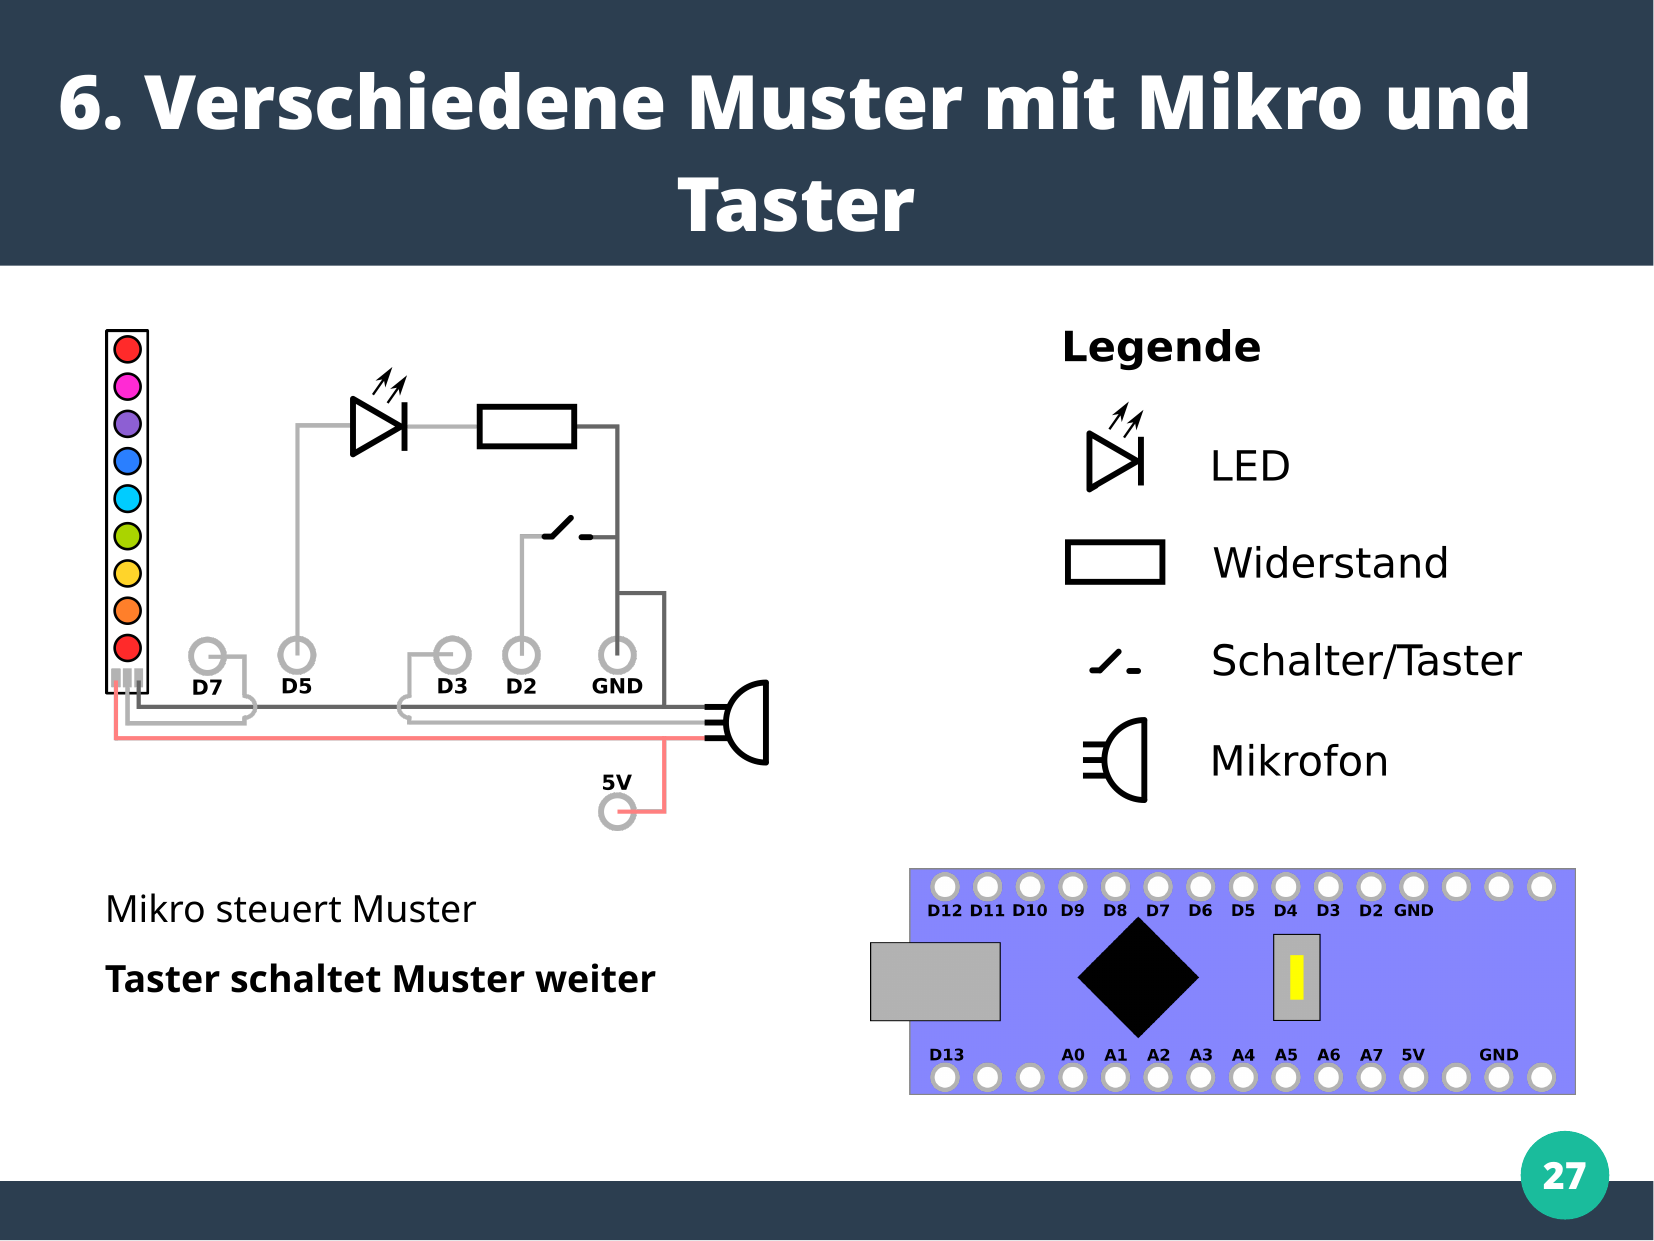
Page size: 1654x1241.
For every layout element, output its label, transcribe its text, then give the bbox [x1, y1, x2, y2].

text_box Mikro steuert Muster [90, 874, 509, 934]
text_box Taster schaltet Muster weiter [90, 945, 743, 1004]
picture [105, 329, 769, 831]
title 6. Verschiedene Muster mit Mikro und Taster [59, 49, 1595, 207]
picture [870, 868, 1576, 1096]
picture [1065, 329, 1522, 803]
